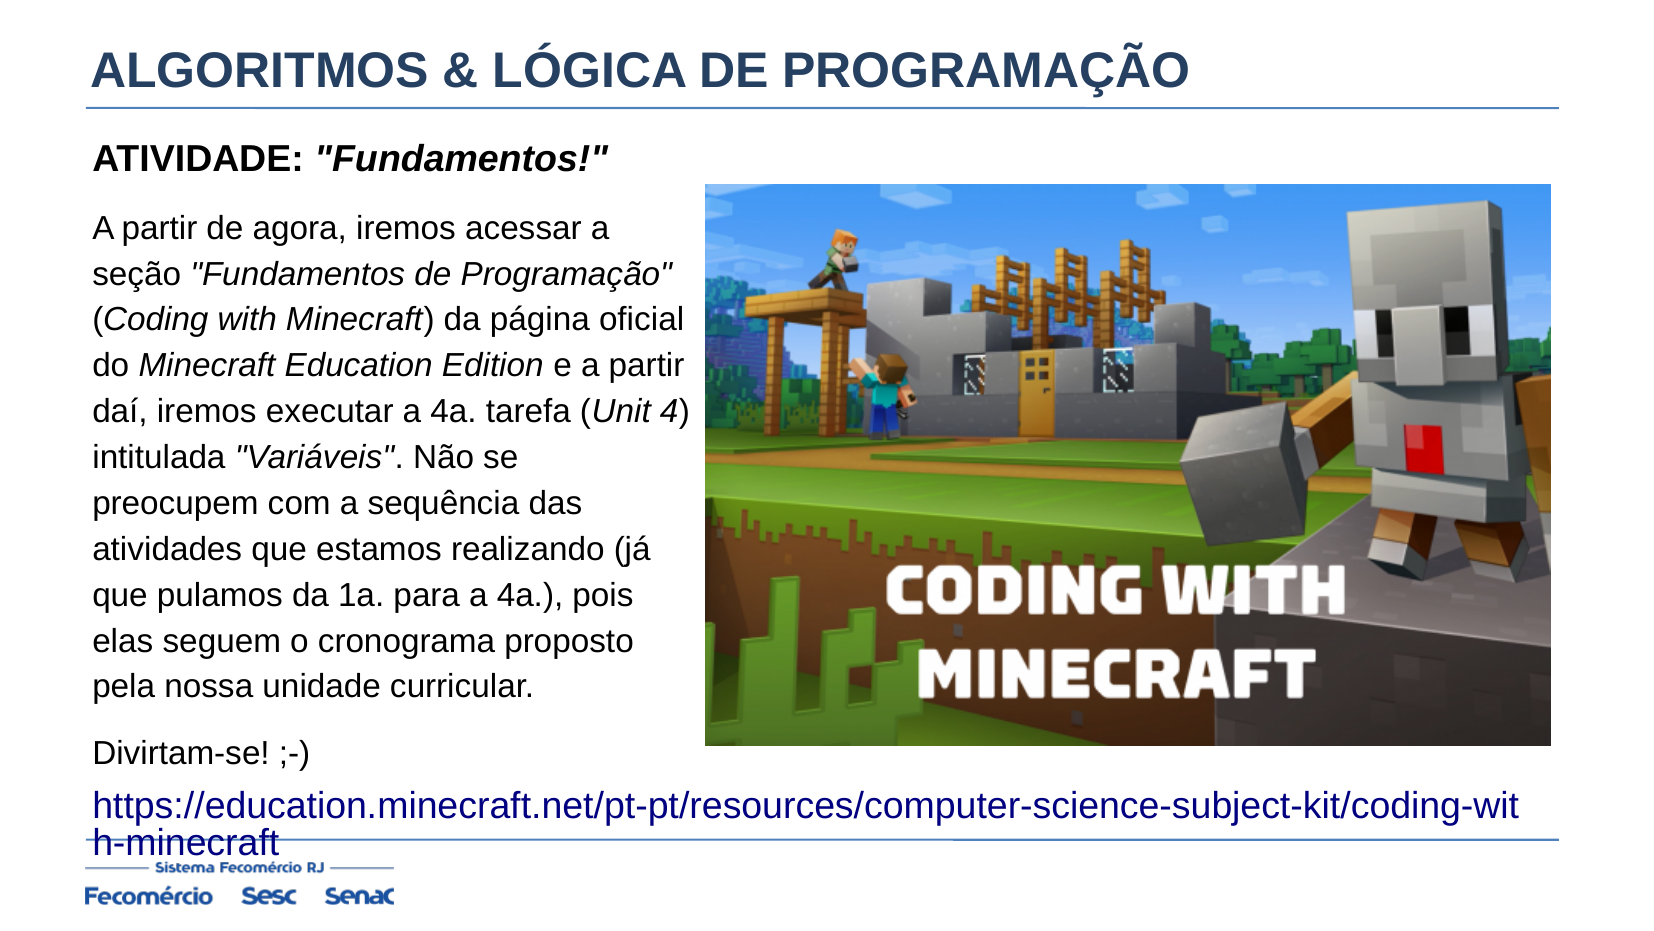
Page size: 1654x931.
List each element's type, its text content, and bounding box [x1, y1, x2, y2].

picture [242, 845, 252, 853]
picture [62, 845, 416, 921]
picture [705, 184, 1551, 746]
text_box ATIVIDADE: "Fundamentos!" A partir de agora, iremos acessar a seção "Fundamentos de Programação" (Coding with Minecraft) da página oficial do Minecraft Education Edition e a partir daí, iremos executar a 4a. tarefa (Unit 4) intitulada "Variáveis". Não se preocupem com a sequência das atividades que estamos realizando (já que pulamos da 1a. para a 4a.), pois elas seguem o cronograma proposto pela nossa unidade curricular. Divirtam-se! ;-) [77, 112, 706, 765]
text_box ALGORITMOS & LÓGICA DE PROGRAMAÇÃO [90, 32, 1564, 104]
text_box https://education.minecraft.net/pt-pt/resources/computer-science-subject-kit/coding-with-minecraft [77, 765, 1546, 841]
